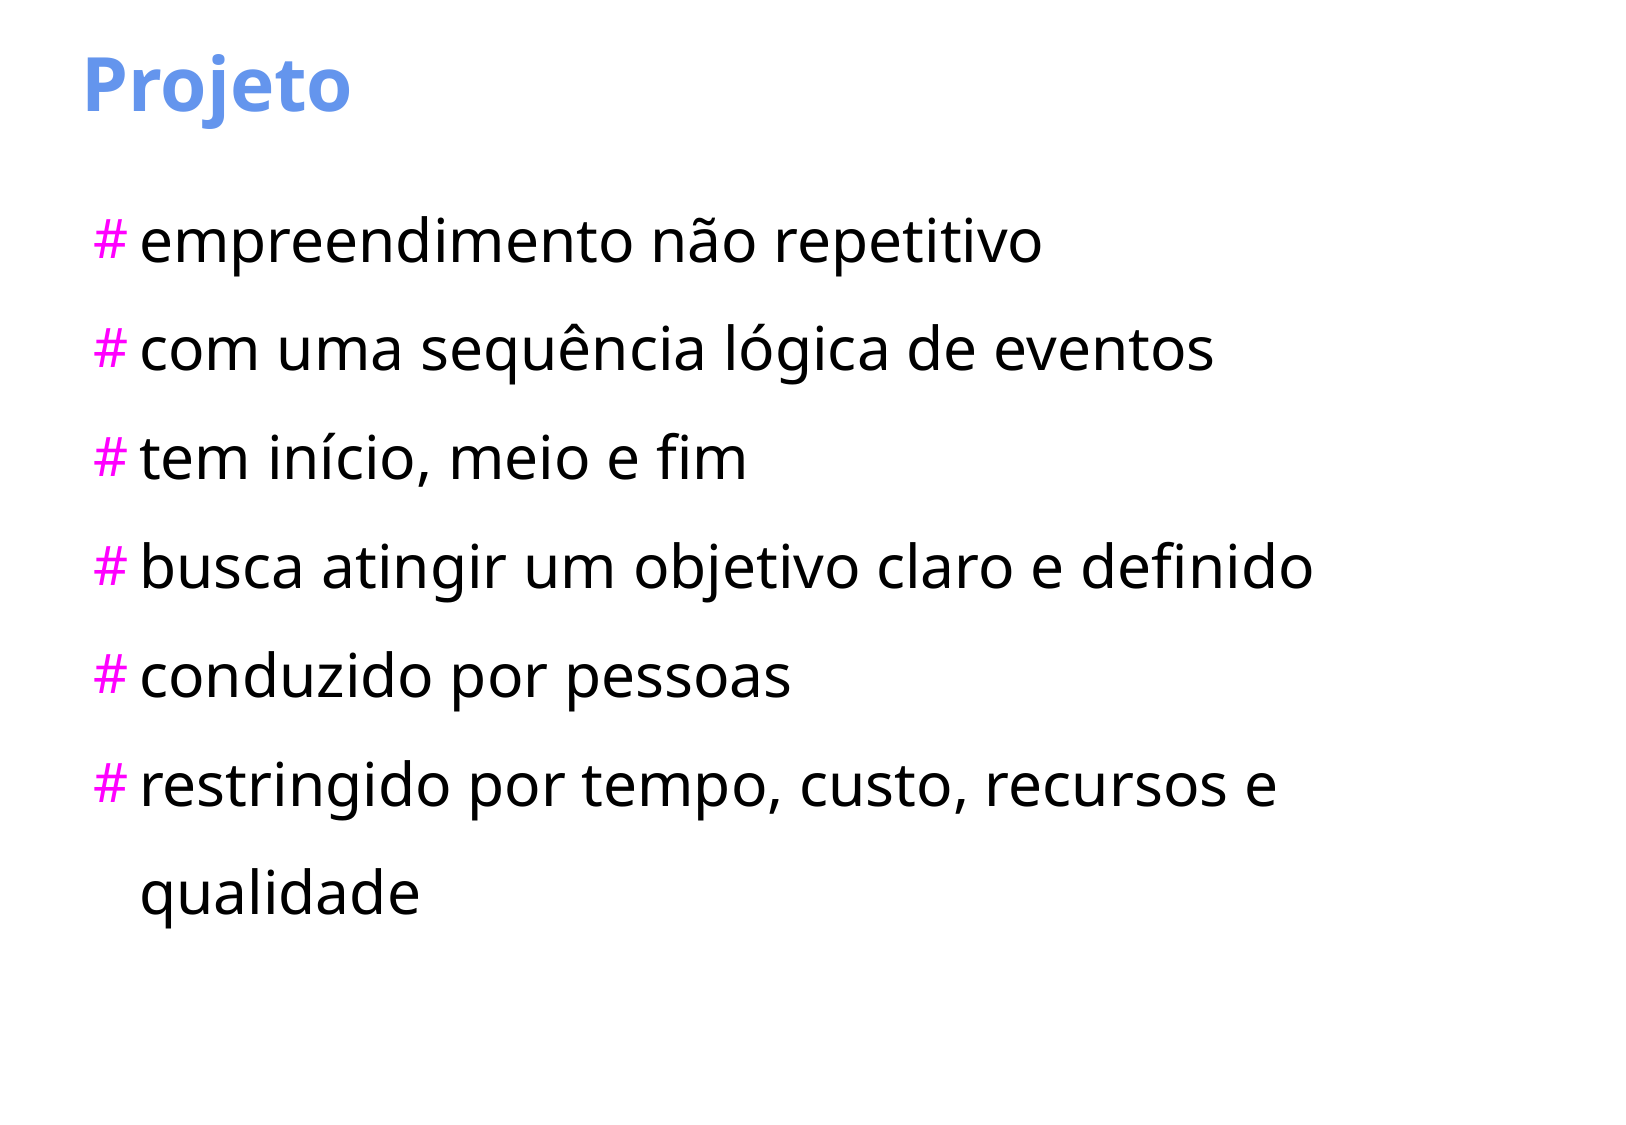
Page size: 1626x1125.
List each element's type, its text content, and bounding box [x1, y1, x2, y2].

title Projeto [81, 31, 1544, 132]
list empreendimento não repetitivo com uma sequência lógica de eventos tem início, meio e fim busca atingir um objetivo claro e definido conduzido por pessoas restringido por tempo, custo, recursos e qualidade [81, 165, 1544, 1016]
